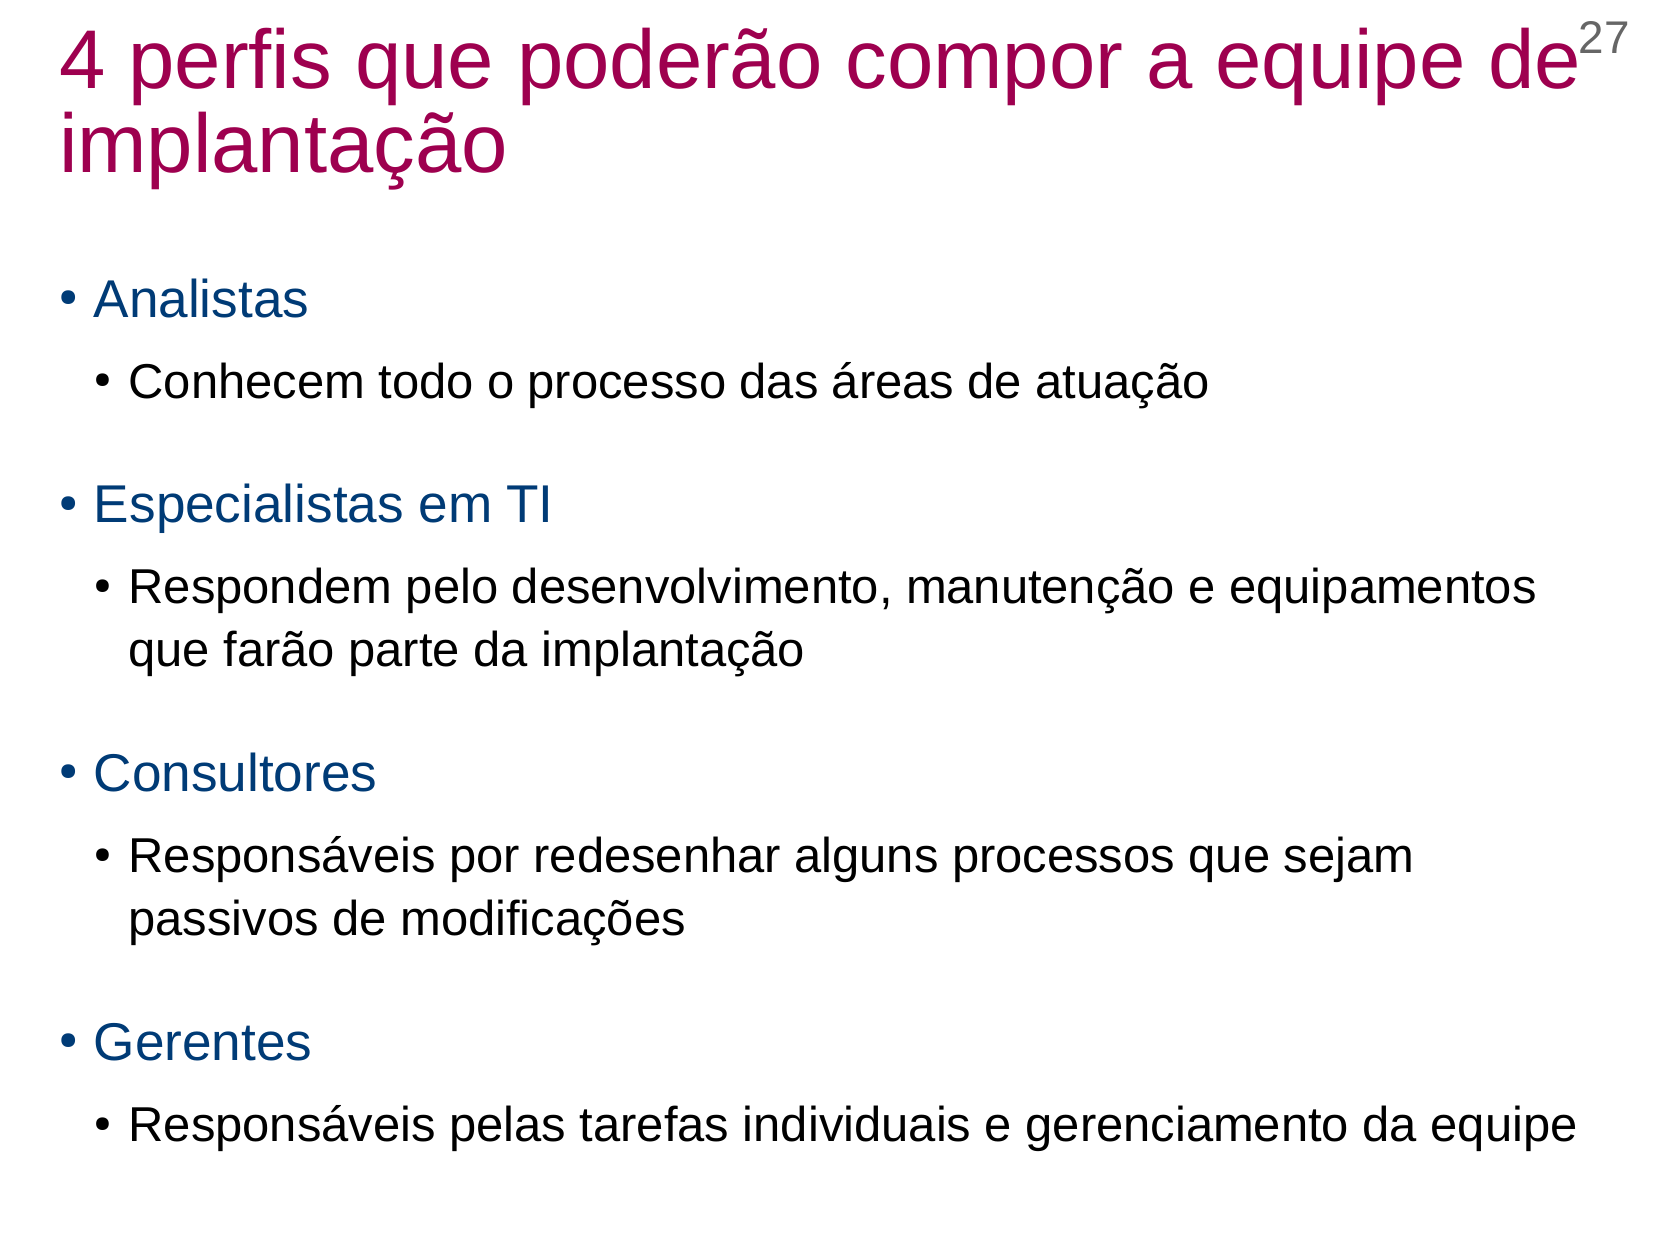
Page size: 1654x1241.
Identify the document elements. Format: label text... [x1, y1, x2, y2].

list Analistas Conhecem todo o processo das áreas de atuação Especialistas em TI Respondem pelo desenvolvimento, manutenção e equipamentos que farão parte da implantação Consultores Responsáveis por redesenhar alguns processos que sejam passivos de modificações Gerentes Responsáveis pelas tarefas individuais e gerenciamento da equipe [59, 259, 1595, 1211]
title 4 perfis que poderão compor a equipe de implantação [59, 4, 1595, 207]
